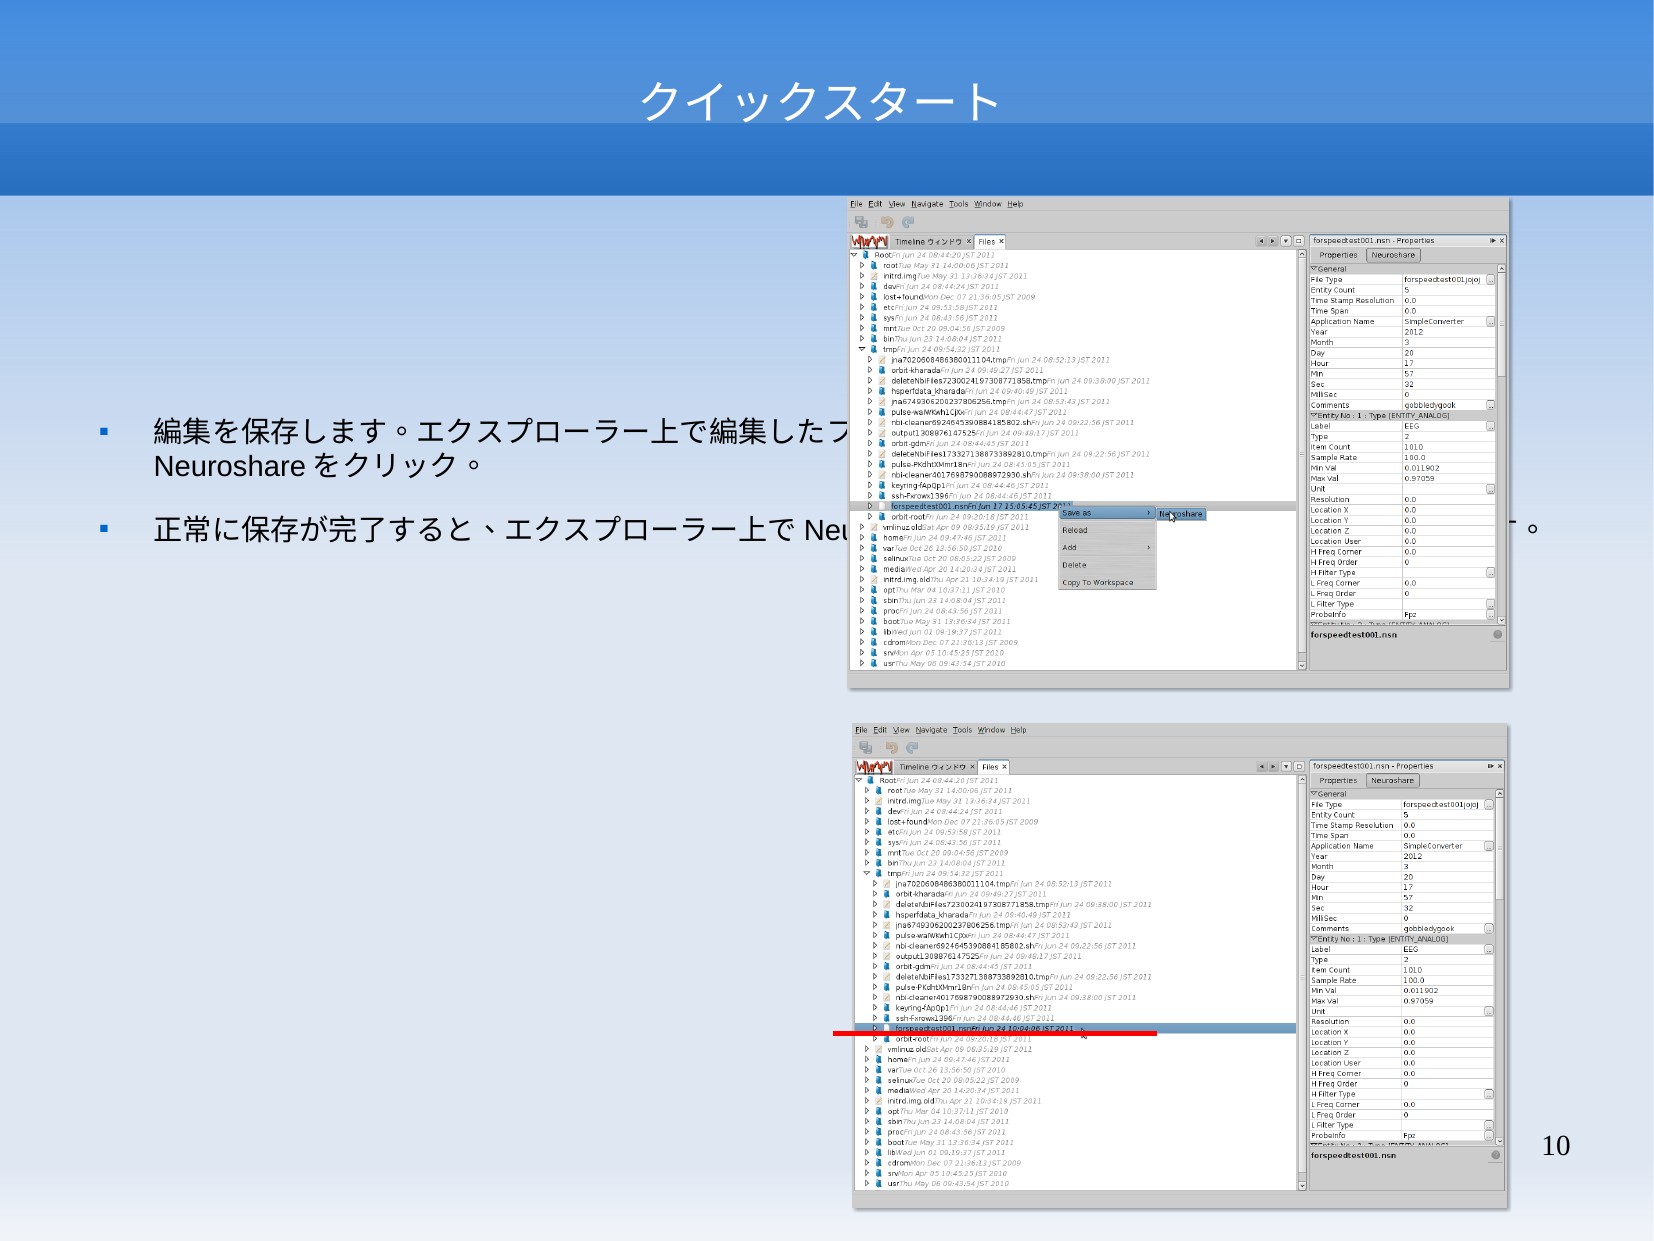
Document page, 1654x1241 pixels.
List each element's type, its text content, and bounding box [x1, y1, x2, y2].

title クイックスタート [76, 0, 1565, 208]
list 編集を保存します。エクスプローラー上で編集したファイルを選択し、右クリック → Save as → Neuroshareをクリック。 正常に保存が完了すると、エクスプローラー上でNeuroshareファイルのタイムスタンプが変更されます。 [82, 290, 809, 1109]
picture [0, 0, 1654, 1241]
